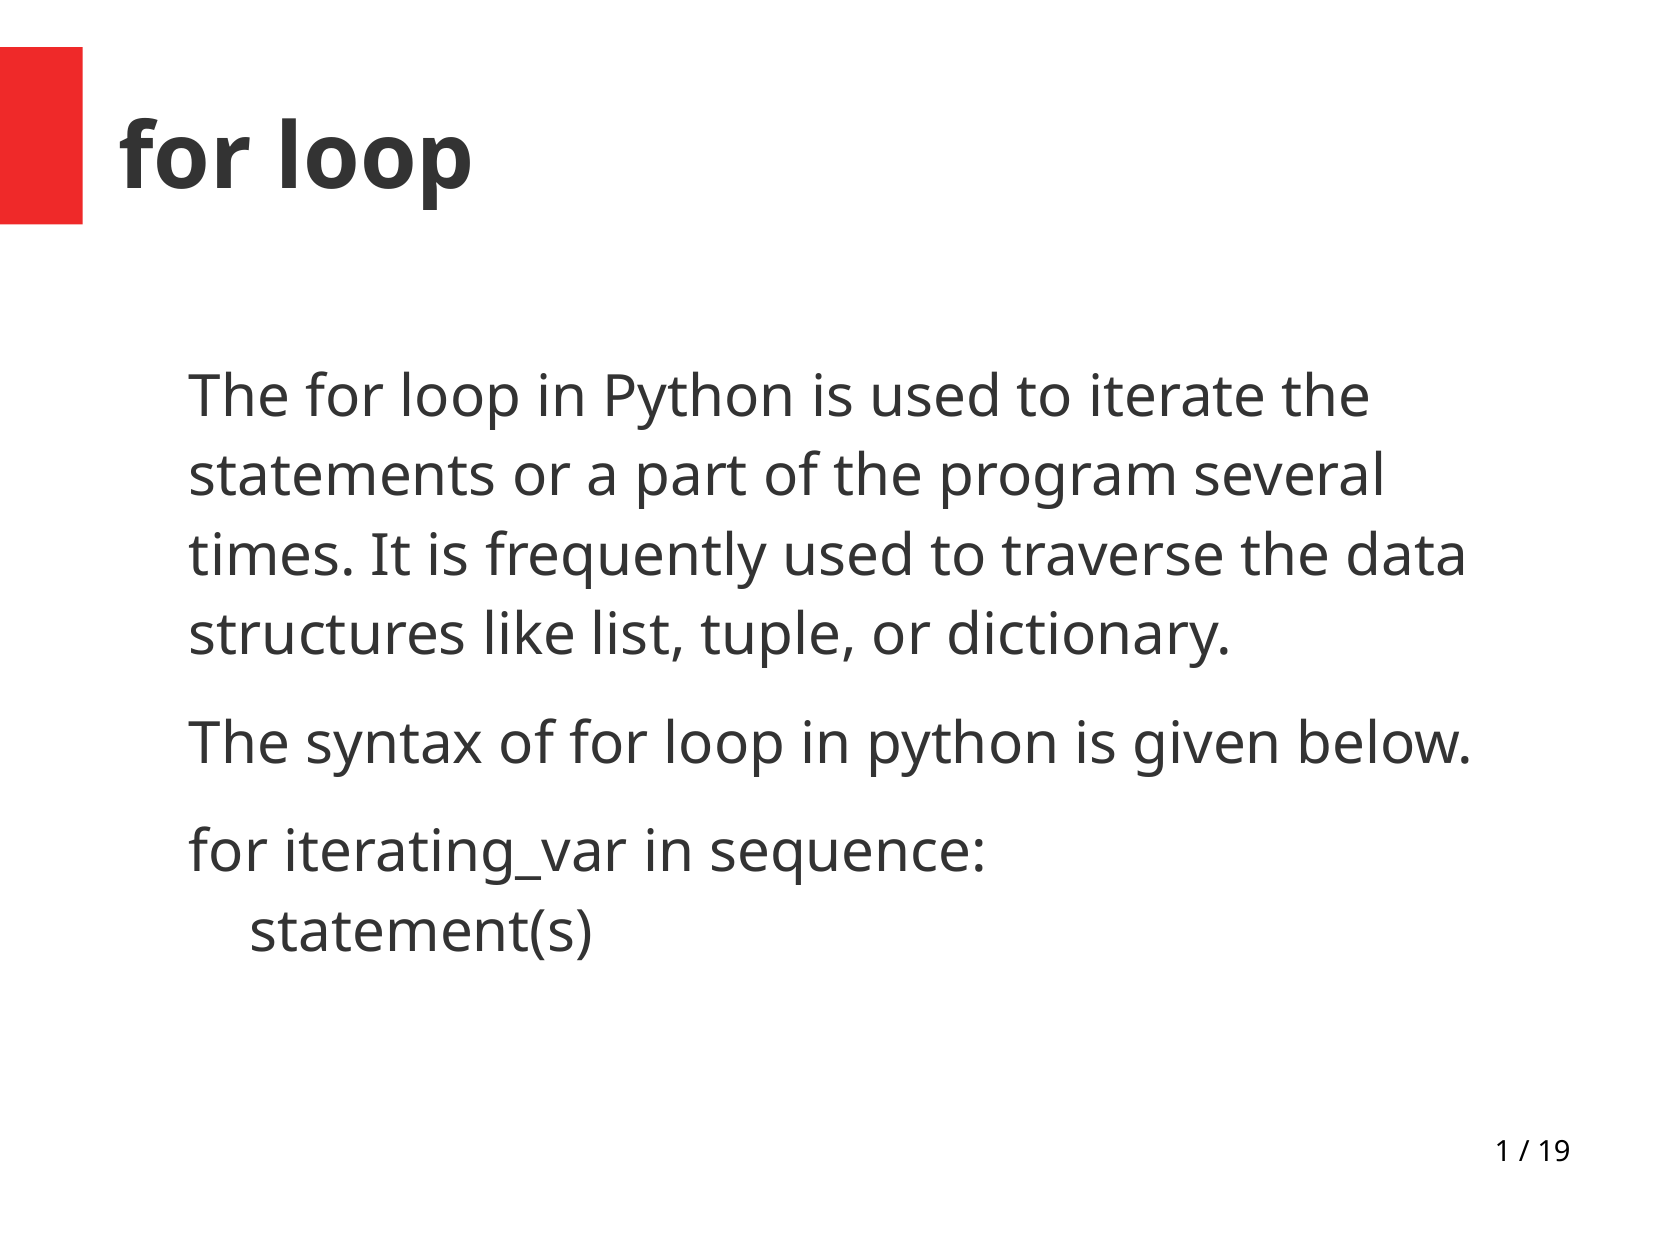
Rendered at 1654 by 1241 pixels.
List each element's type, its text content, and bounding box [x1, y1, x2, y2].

title for loop [118, 49, 1571, 257]
list The for loop in Python is used to iterate the statements or a part of the program several times. It is frequently used to traverse the data structures like list, tuple, or dictionary. The syntax of for loop in python is given below. for iterating_var in sequence: statement(s) [118, 354, 1536, 1074]
